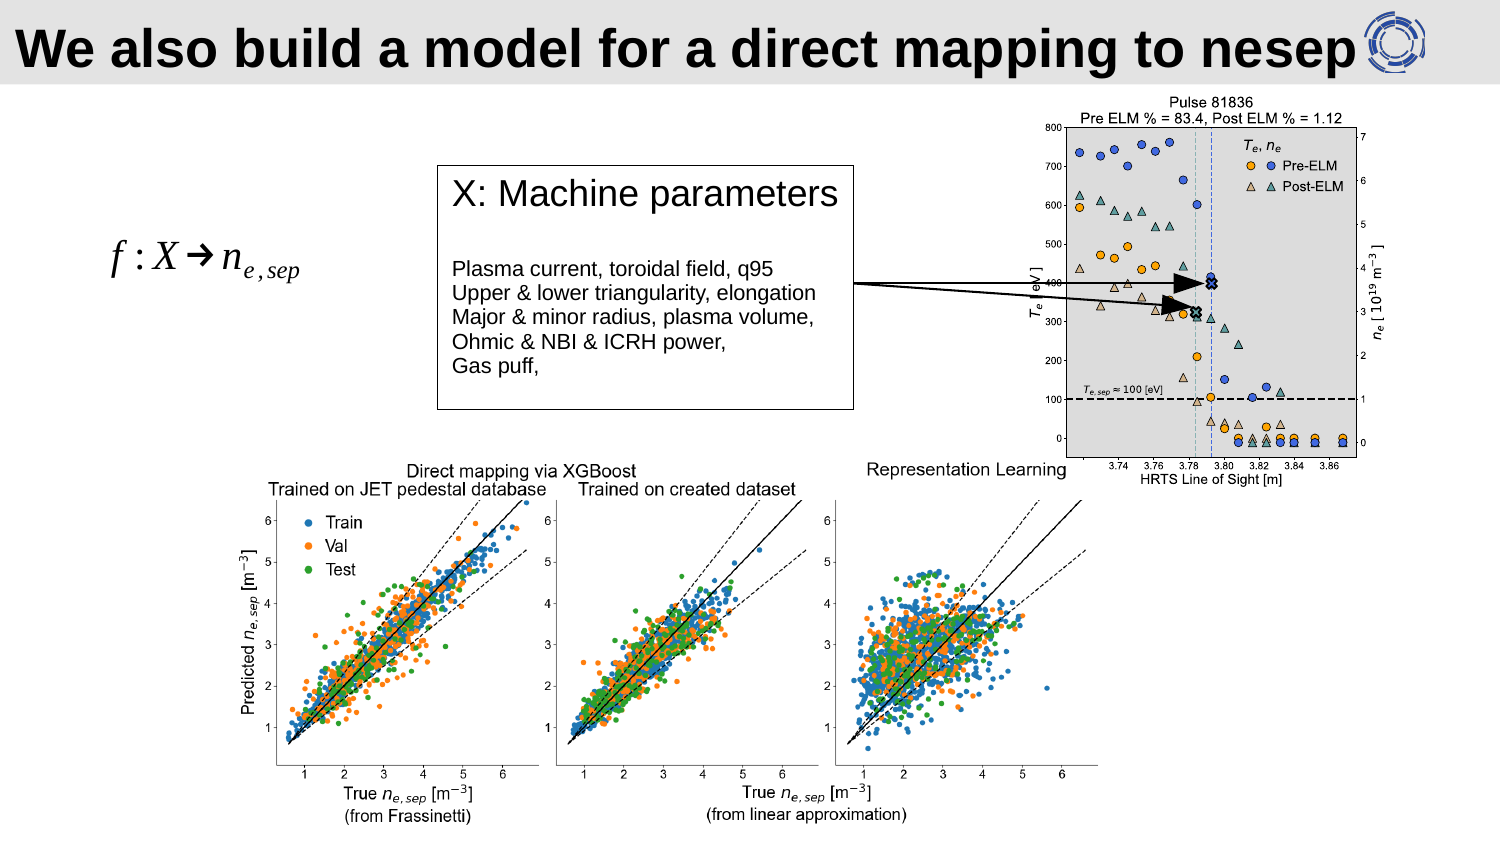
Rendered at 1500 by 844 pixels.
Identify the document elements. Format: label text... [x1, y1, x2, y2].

title We also build a model for a direct mapping to nesep [0, 9, 1394, 83]
picture [1394, 11, 1425, 73]
chart [102, 231, 308, 284]
text_box X: Machine parameters Plasma current, toroidal field, q95 Upper & lower triangularity, elongation Major & minor radius, plasma volume, Ohmic & NBI & ICRH power, Gas puff, [437, 165, 854, 410]
picture [236, 94, 1387, 827]
